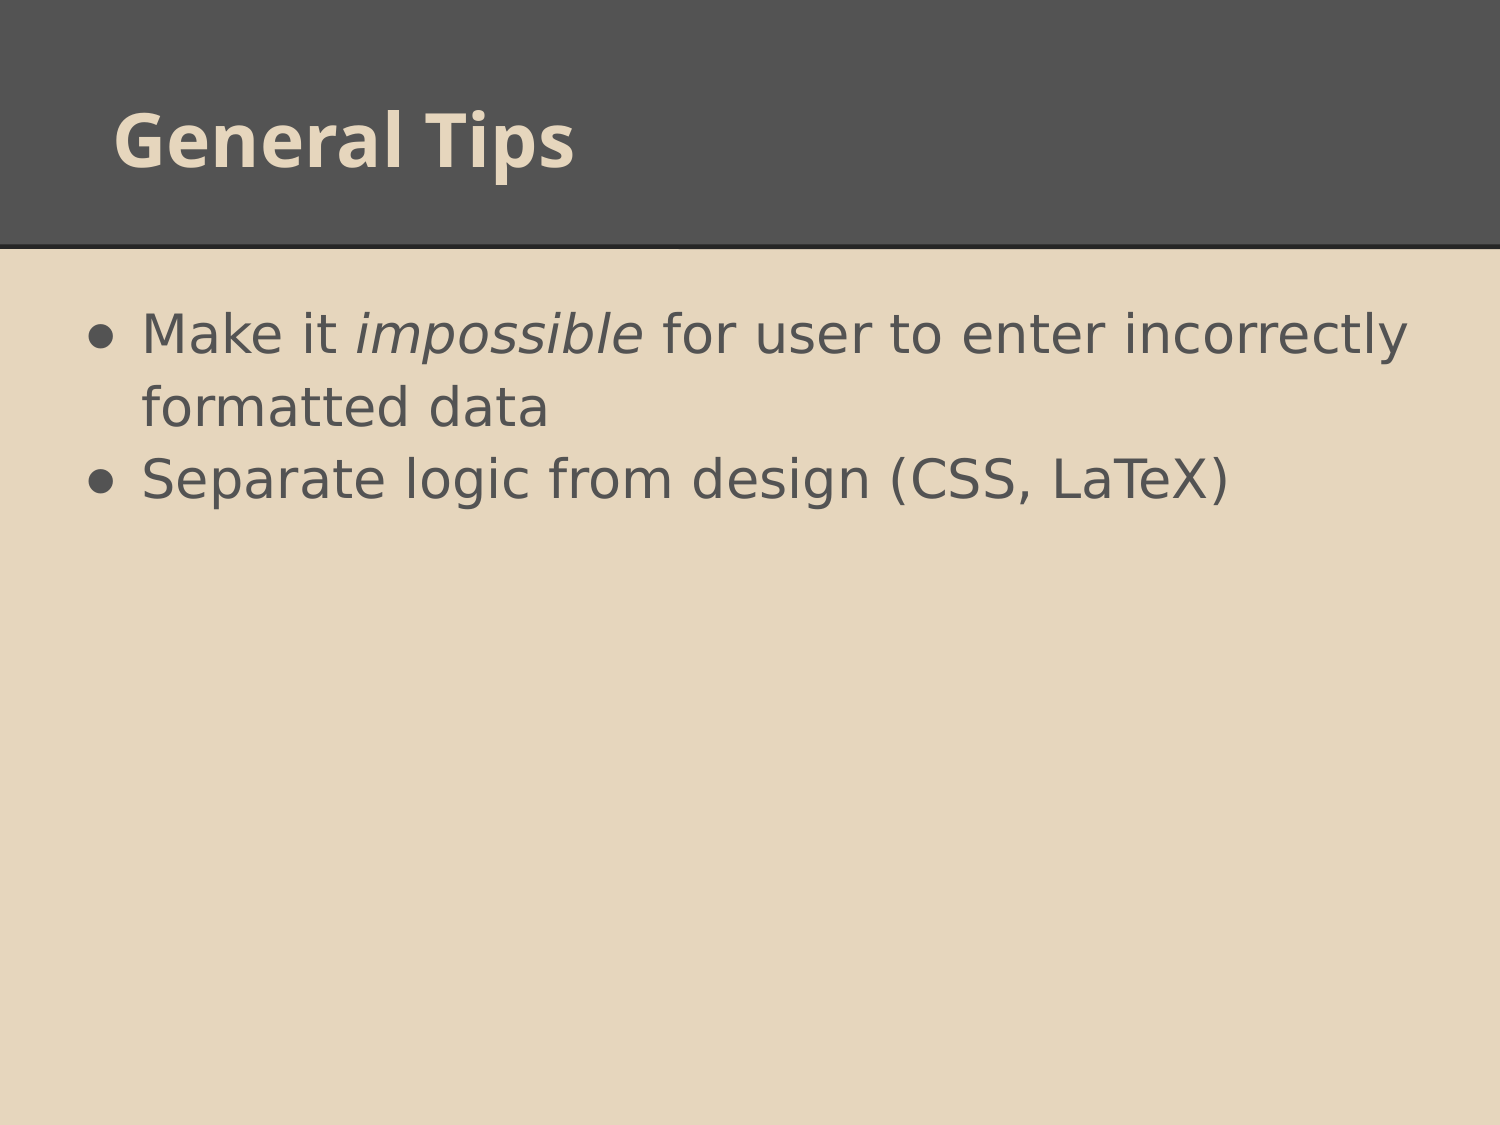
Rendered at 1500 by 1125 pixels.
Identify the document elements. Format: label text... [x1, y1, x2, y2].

title General Tips [75, 45, 1425, 233]
text_box Make it impossible for user to enter incorrectly formatted data Separate logic from design (CSS, LaTeX) [70, 286, 1441, 1075]
